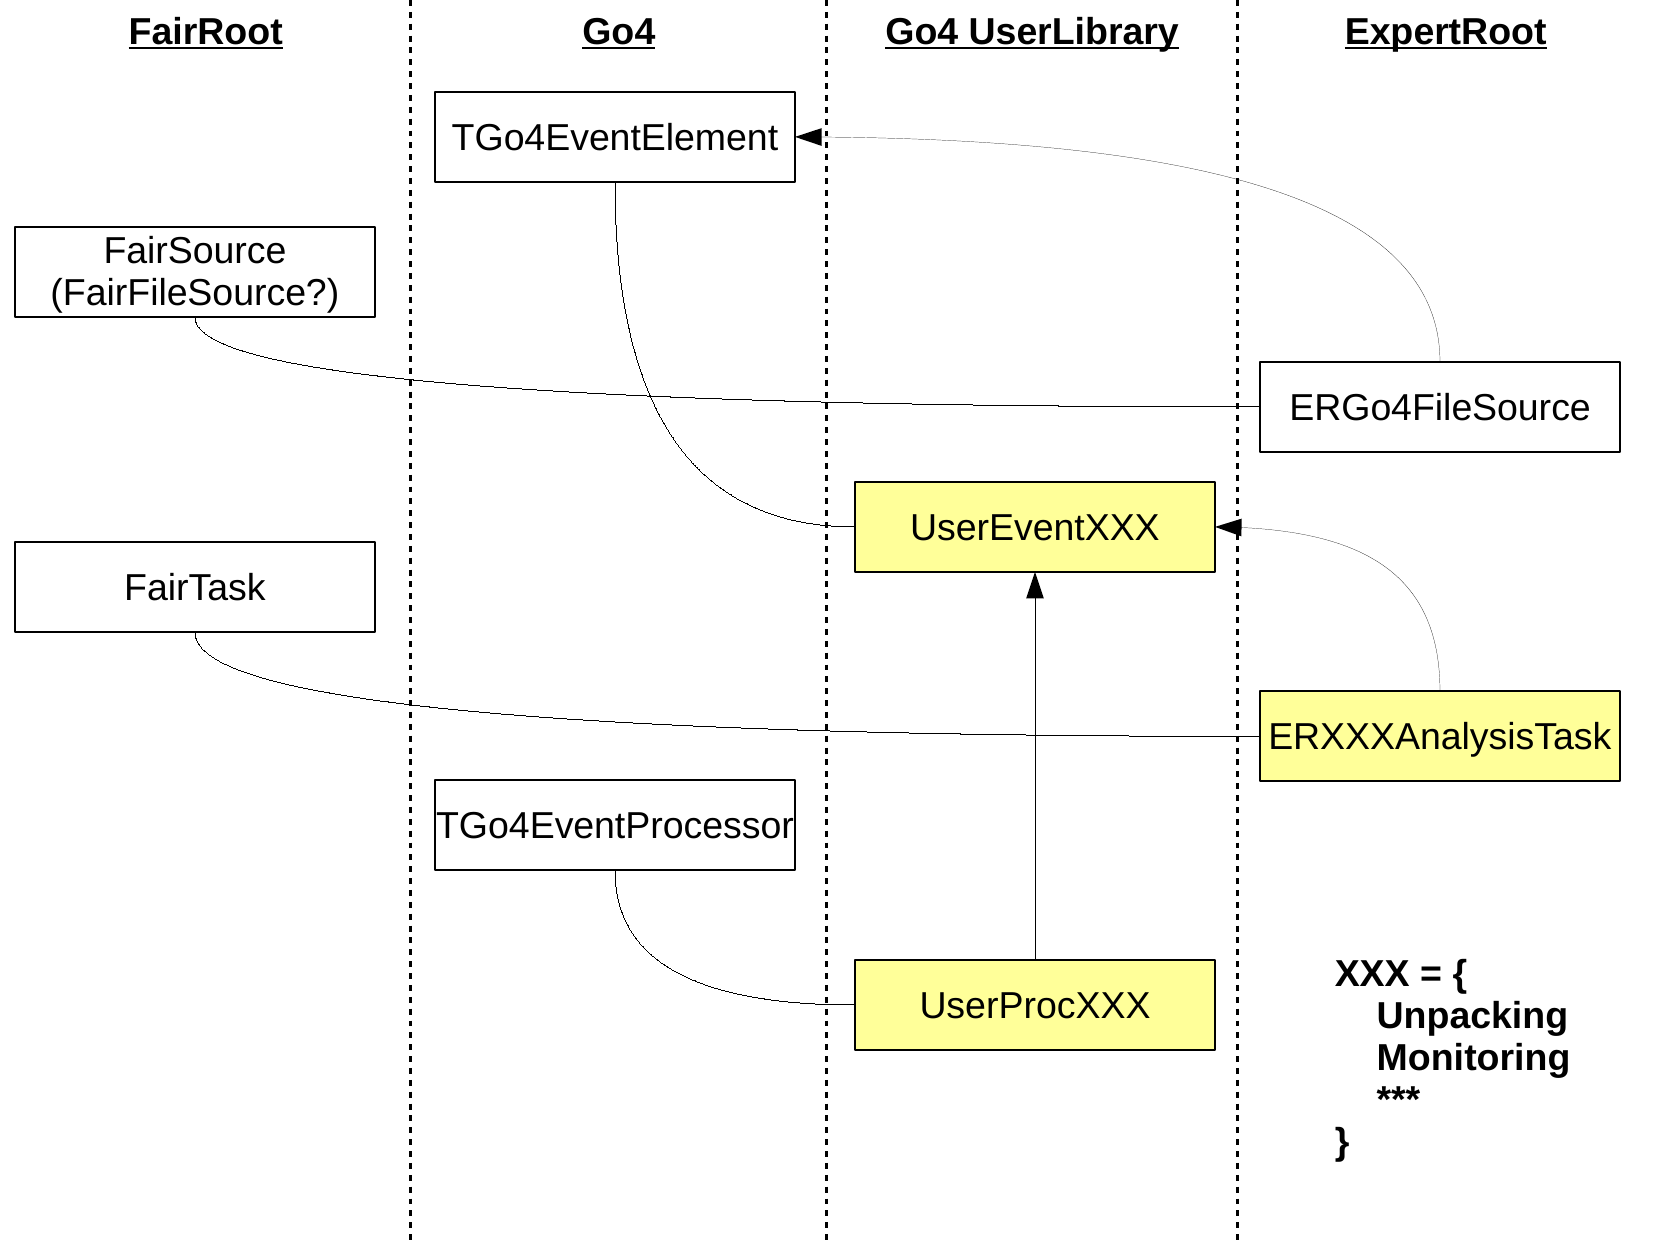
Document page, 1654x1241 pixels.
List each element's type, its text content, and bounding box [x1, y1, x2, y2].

text_box FairRoot [6, 3, 406, 61]
text_box Go4 [410, 3, 826, 61]
text_box ERXXXAnalysisTask [1260, 691, 1621, 782]
text_box ERGo4FileSource [1260, 361, 1621, 452]
text_box UserProcXXX [855, 960, 1216, 1051]
text_box TGo4EventProcessor [435, 780, 796, 871]
text_box XXX = { Unpacking Monitoring *** } [1320, 945, 1621, 1170]
text_box Go4 UserLibrary [826, 3, 1238, 61]
text_box TGo4EventElement [435, 91, 796, 182]
text_box FairSource (FairFileSource?) [15, 226, 376, 317]
text_box FairTask [15, 541, 376, 632]
text_box UserEventXXX [855, 481, 1216, 572]
text_box ExpertRoot [1238, 3, 1654, 61]
